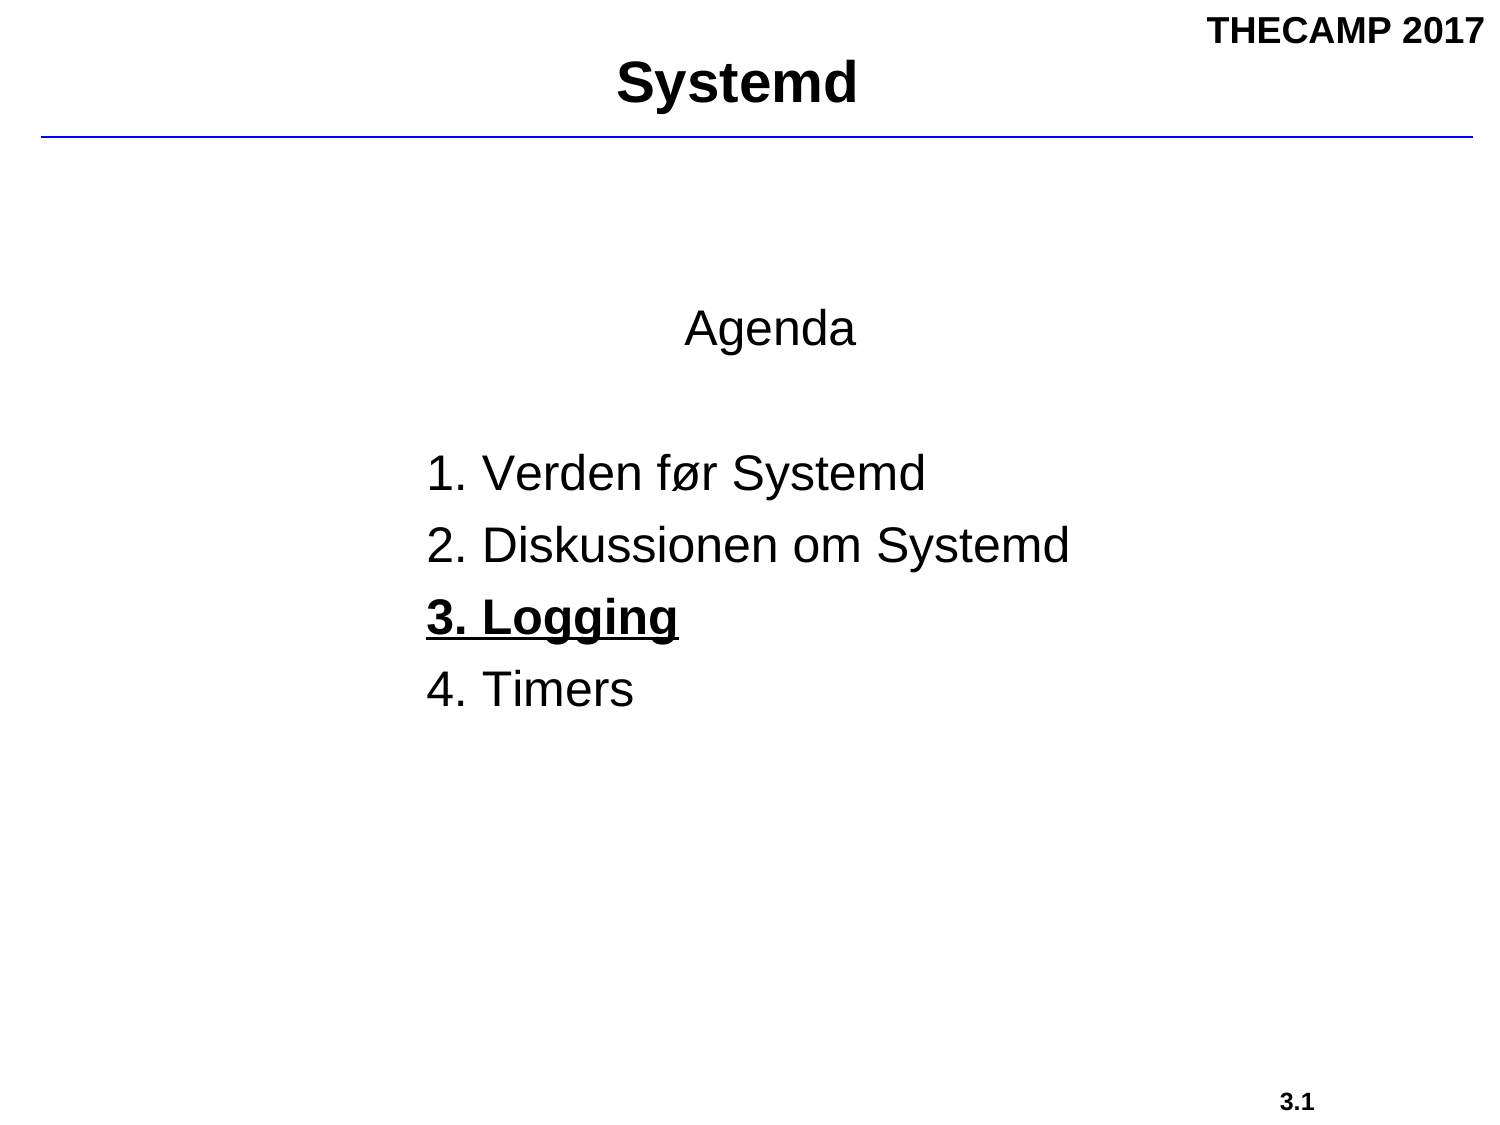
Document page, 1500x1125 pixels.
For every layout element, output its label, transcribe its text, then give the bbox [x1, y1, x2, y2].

list Agenda 1. Verden før Systemd 2. Diskussionen om Systemd 3. Logging 4. Timers [412, 295, 1126, 872]
title Systemd [608, 42, 892, 135]
